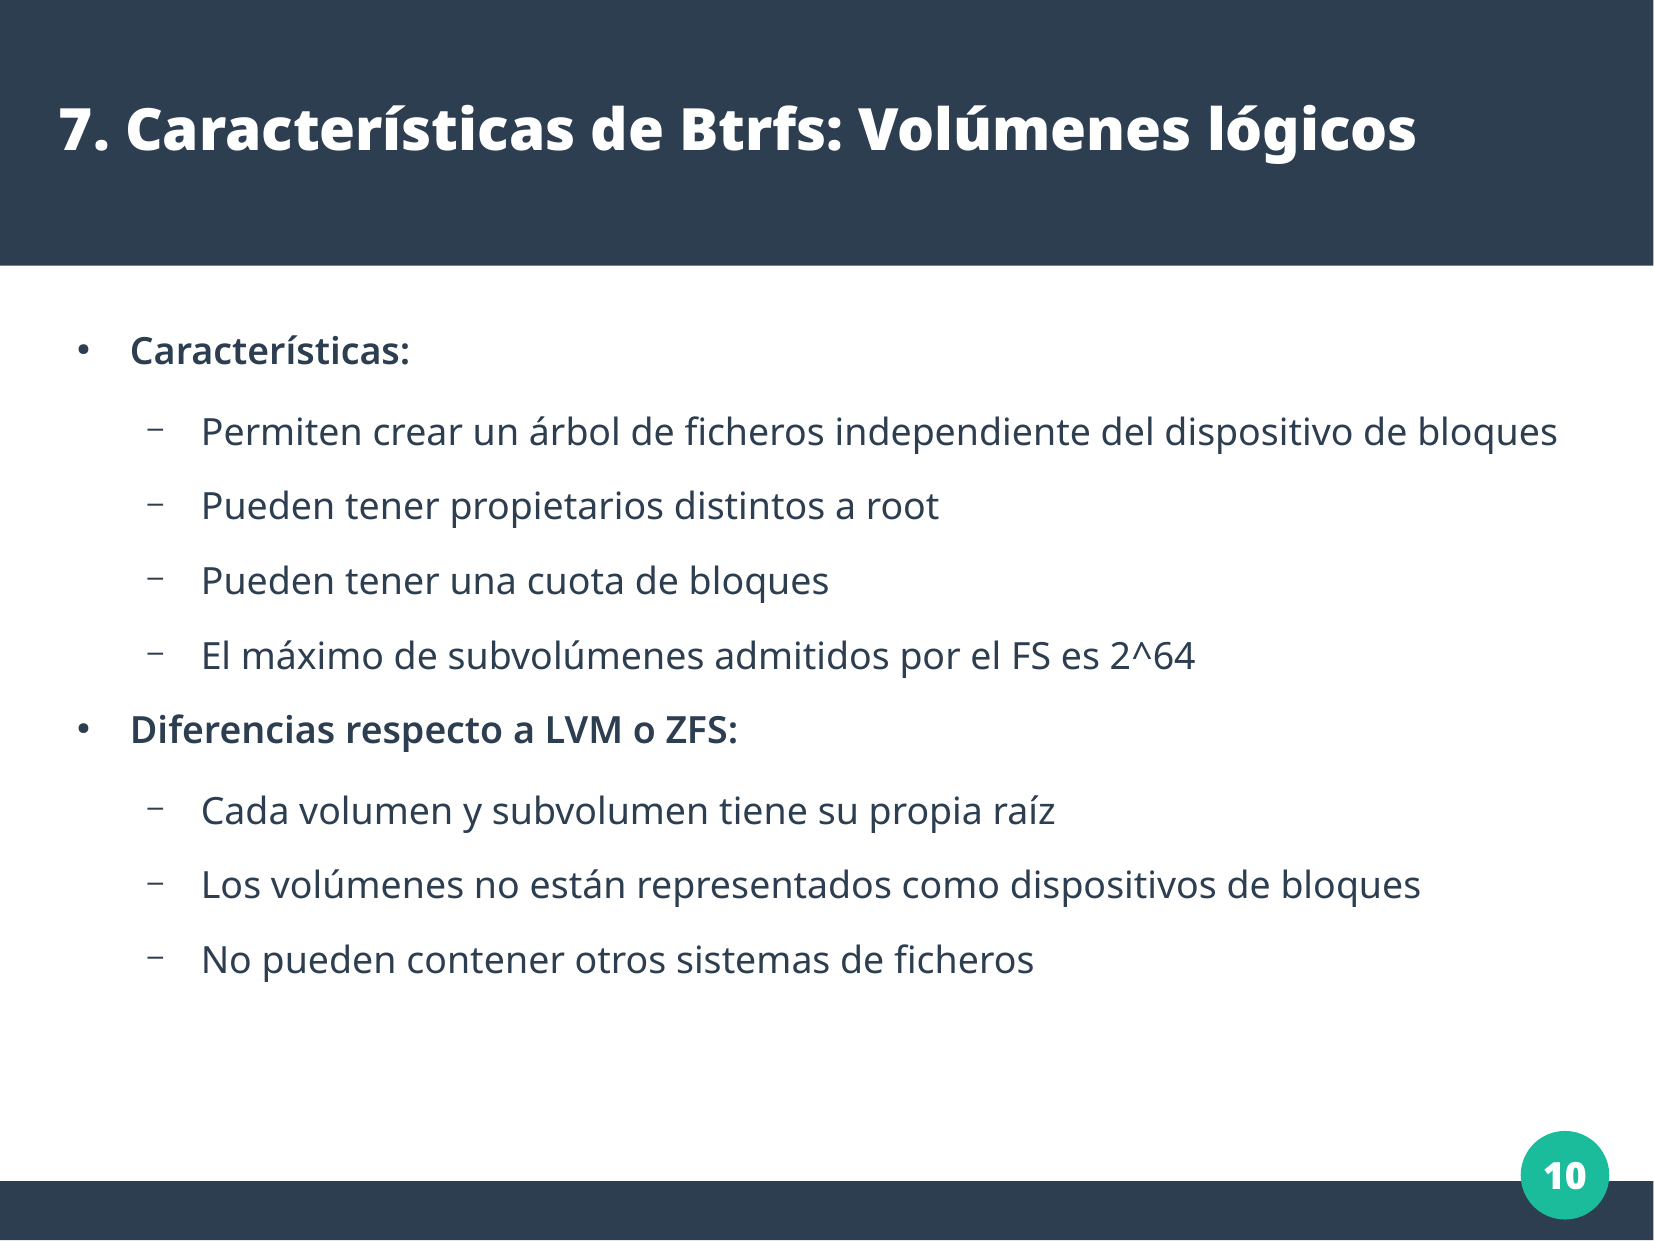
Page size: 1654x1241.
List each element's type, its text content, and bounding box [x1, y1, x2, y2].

list Características: Permiten crear un árbol de ficheros independiente del dispositivo de bloques Pueden tener propietarios distintos a root Pueden tener una cuota de bloques El máximo de subvolúmenes admitidos por el FS es 2^64 Diferencias respecto a LVM o ZFS: Cada volumen y subvolumen tiene su propia raíz Los volúmenes no están representados como dispositivos de bloques No pueden contener otros sistemas de ficheros [59, 324, 1595, 1152]
title 7. Características de Btrfs: Volúmenes lógicos [59, 49, 1595, 207]
